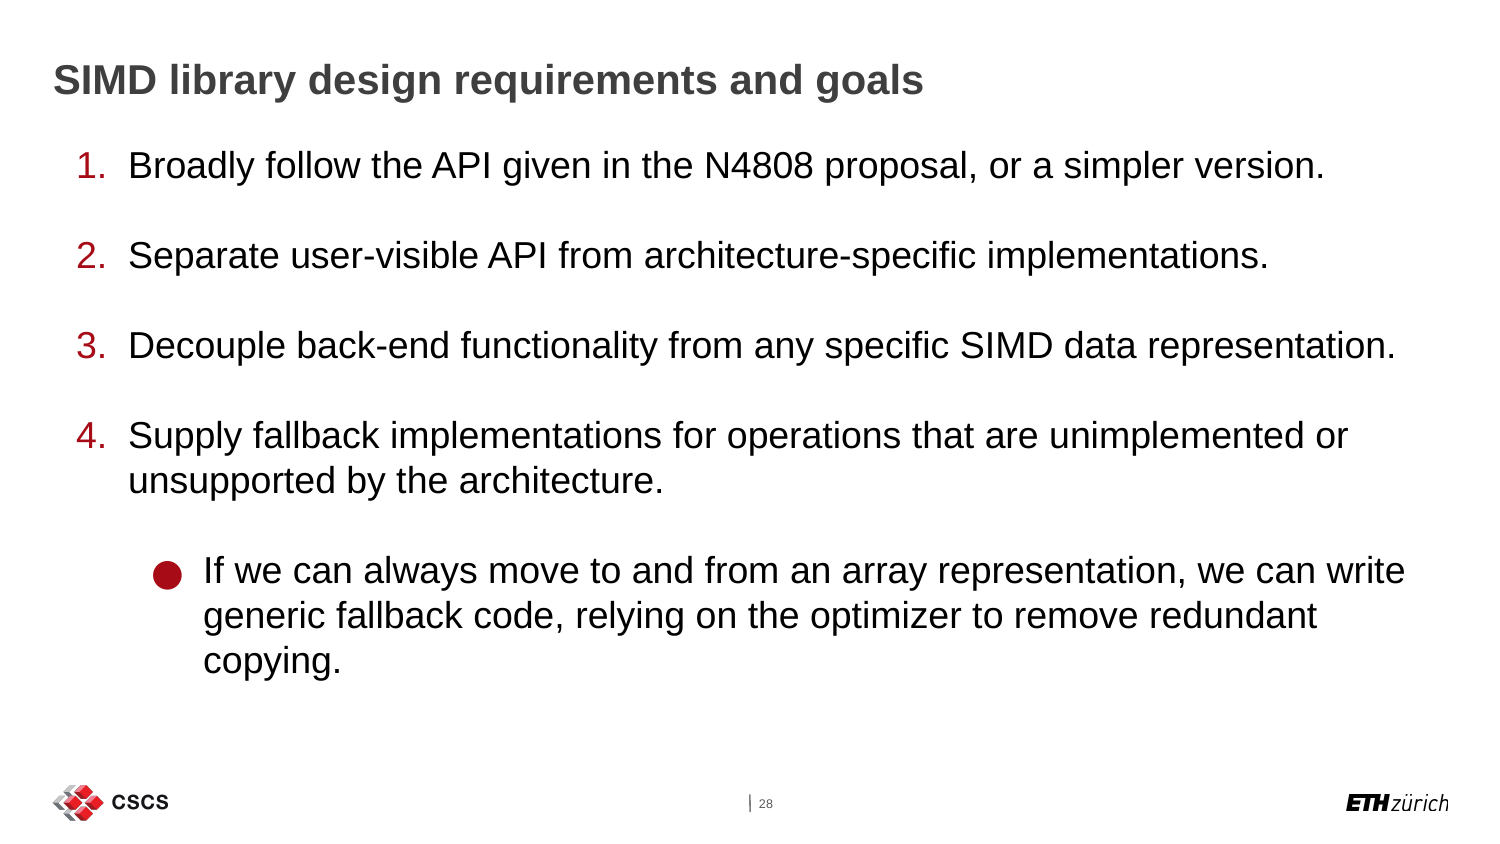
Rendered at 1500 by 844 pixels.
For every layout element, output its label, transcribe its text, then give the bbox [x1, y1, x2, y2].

list Broadly follow the API given in the N4808 proposal, or a simpler version. Separate user-visible API from architecture-specific implementations. Decouple back-end functionality from any specific SIMD data representation. Supply fallback implementations for operations that are unimplemented or unsupported by the architecture. If we can always move to and from an array representation, we can write generic fallback code, relying on the optimizer to remove redundant copying. [53, 133, 1447, 767]
picture [1346, 794, 1448, 811]
title SIMD library design requirements and goals [53, 5, 1447, 112]
picture [43, 775, 177, 830]
slide_number <number> [750, 794, 798, 813]
